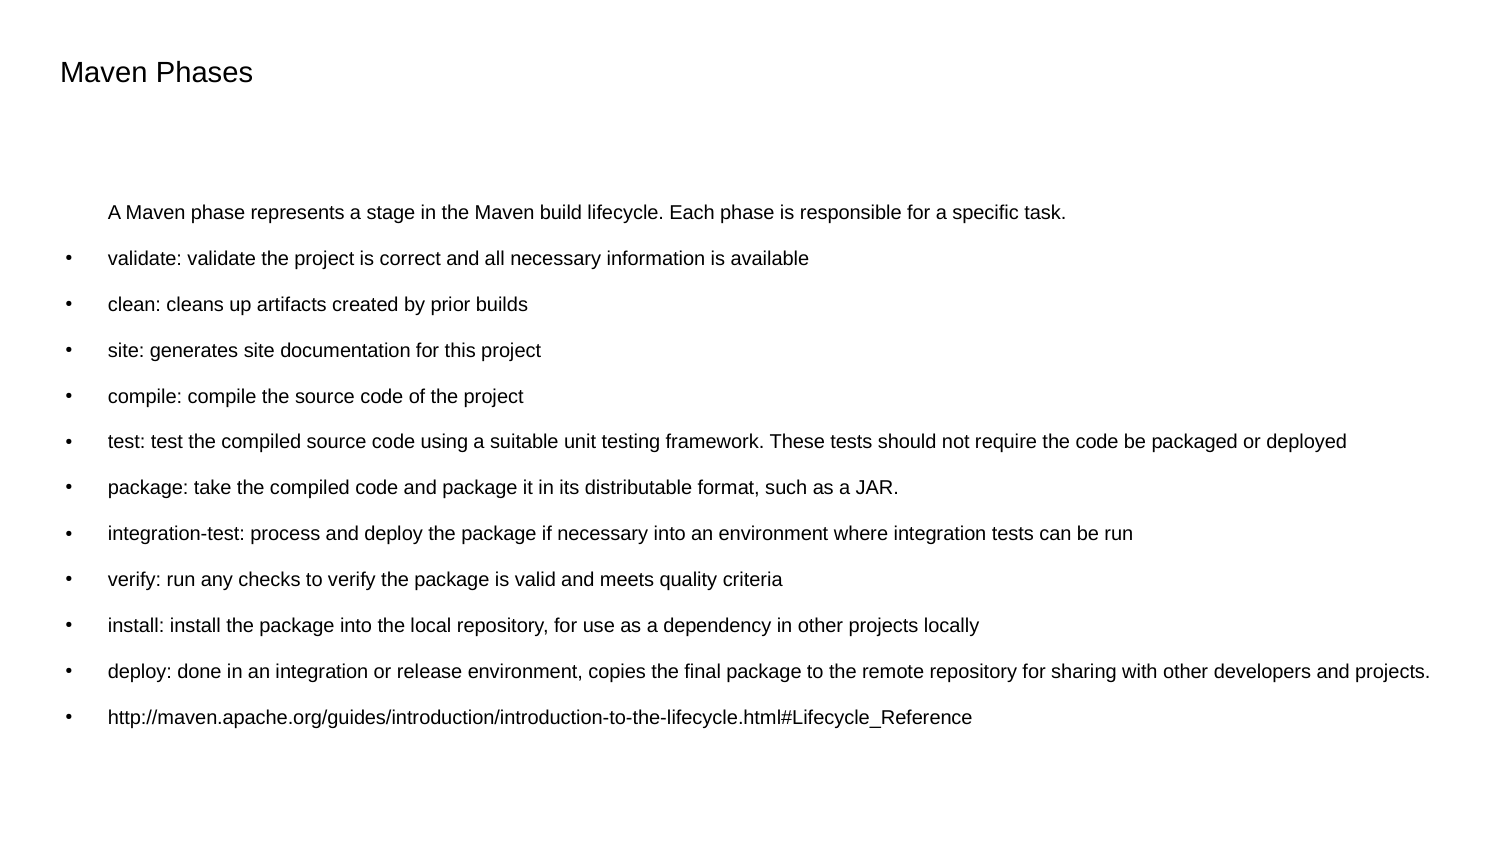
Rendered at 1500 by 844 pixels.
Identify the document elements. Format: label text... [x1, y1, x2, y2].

list A Maven phase represents a stage in the Maven build lifecycle. Each phase is responsible for a specific task. validate: validate the project is correct and all necessary information is available clean: cleans up artifacts created by prior builds site: generates site documentation for this project compile: compile the source code of the project test: test the compiled source code using a suitable unit testing framework. These tests should not require the code be packaged or deployed package: take the compiled code and package it in its distributable format, such as a JAR. integration-test: process and deploy the package if necessary into an environment where integration tests can be run verify: run any checks to verify the package is valid and meets quality criteria install: install the package into the local repository, for use as a dependency in other projects locally deploy: done in an integration or release environment, copies the final package to the remote repository for sharing with other developers and projects. http://maven.apache.org/guides/introduction/introduction-to-the-lifecycle.html#Lifecycle_Reference [51, 201, 1449, 750]
title Maven Phases [60, 0, 1458, 278]
